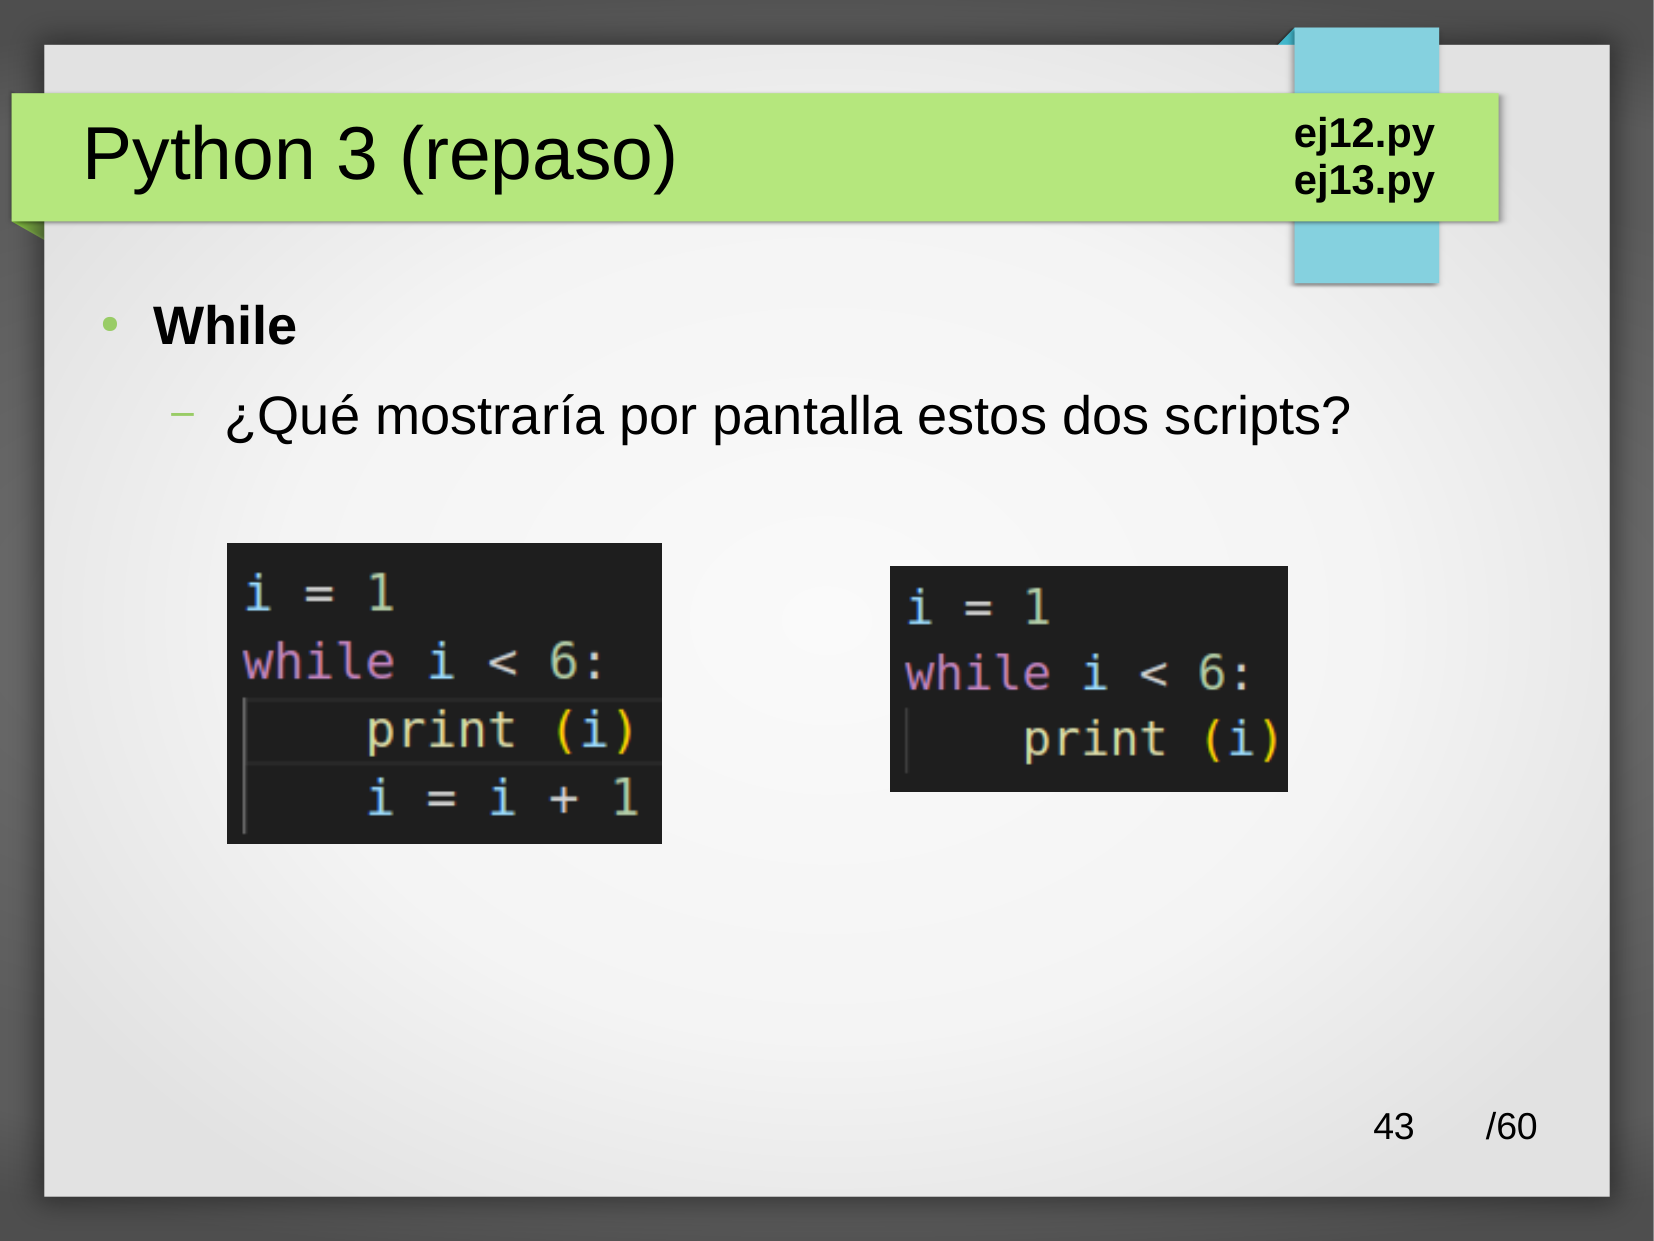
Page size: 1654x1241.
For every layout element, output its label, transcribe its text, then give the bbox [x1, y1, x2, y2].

text_box ej12.py ej13.py [1279, 102, 1465, 211]
text_box <número> [1358, 1098, 1471, 1169]
picture [0, 0, 1654, 1241]
list While ¿Qué mostraría por pantalla estos dos scripts? [82, 295, 1571, 1015]
text_box <número> [1553, 1098, 1559, 1169]
text_box /60 [1471, 1098, 1553, 1169]
title Python 3 (repaso) [82, 94, 1264, 213]
